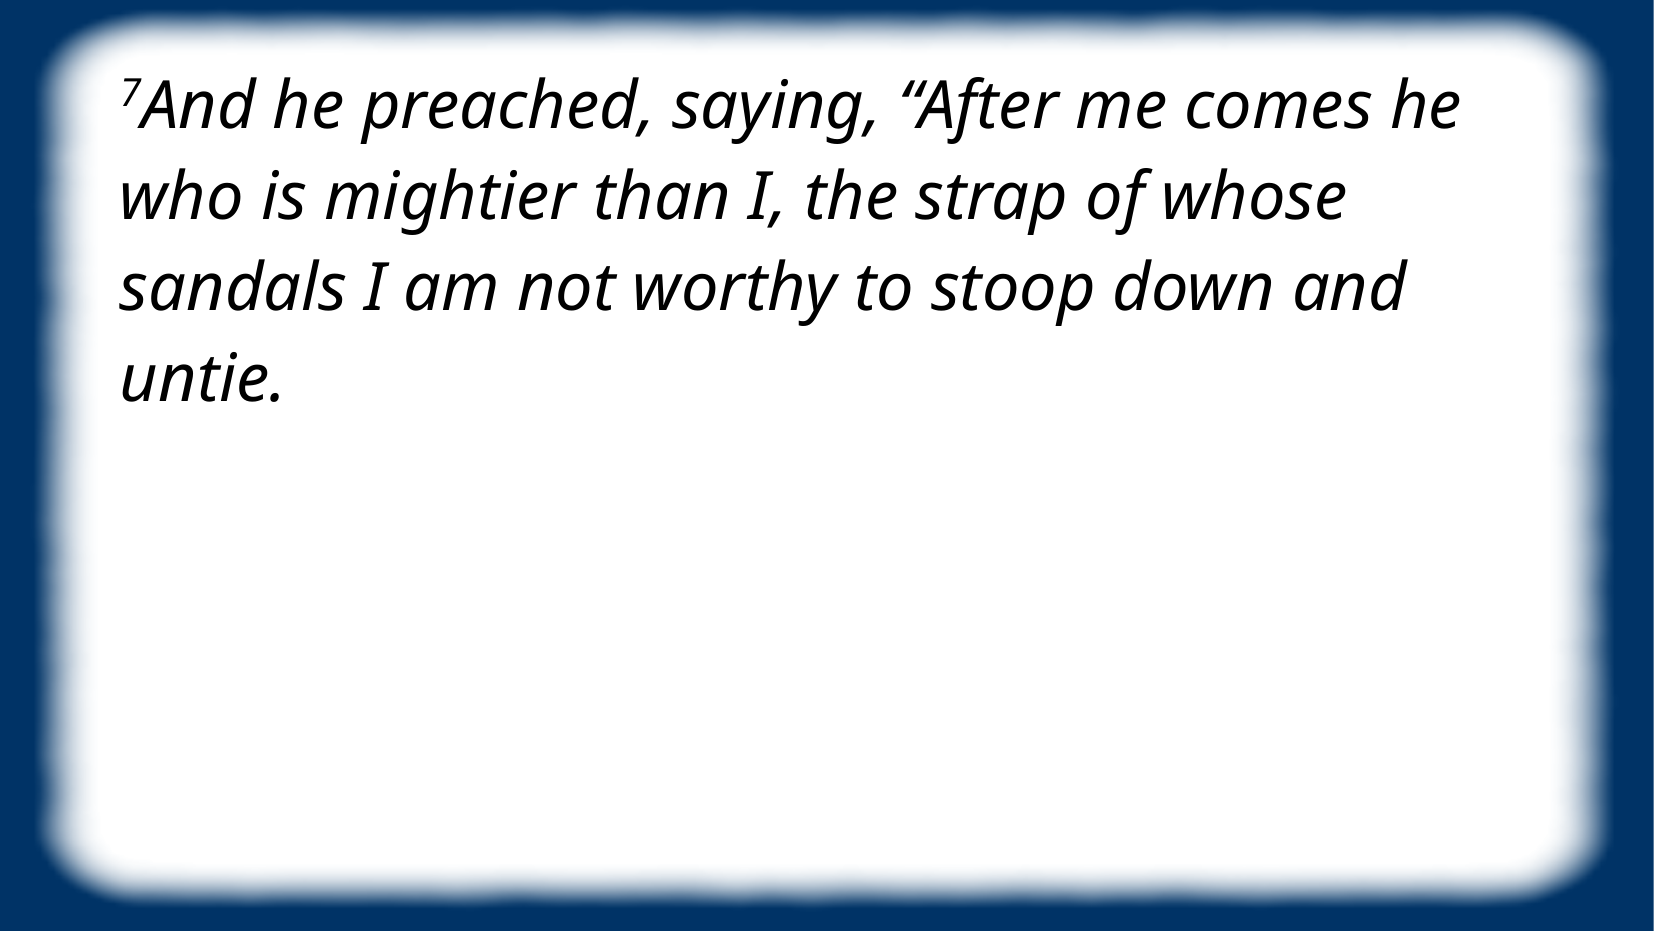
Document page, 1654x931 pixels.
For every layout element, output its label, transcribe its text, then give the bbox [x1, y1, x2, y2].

picture [0, 0, 1654, 931]
text_box 7And he preached, saying, “After me comes he who is mightier than I, the strap of whose sandals I am not worthy to stoop down and untie. [105, 50, 1546, 421]
